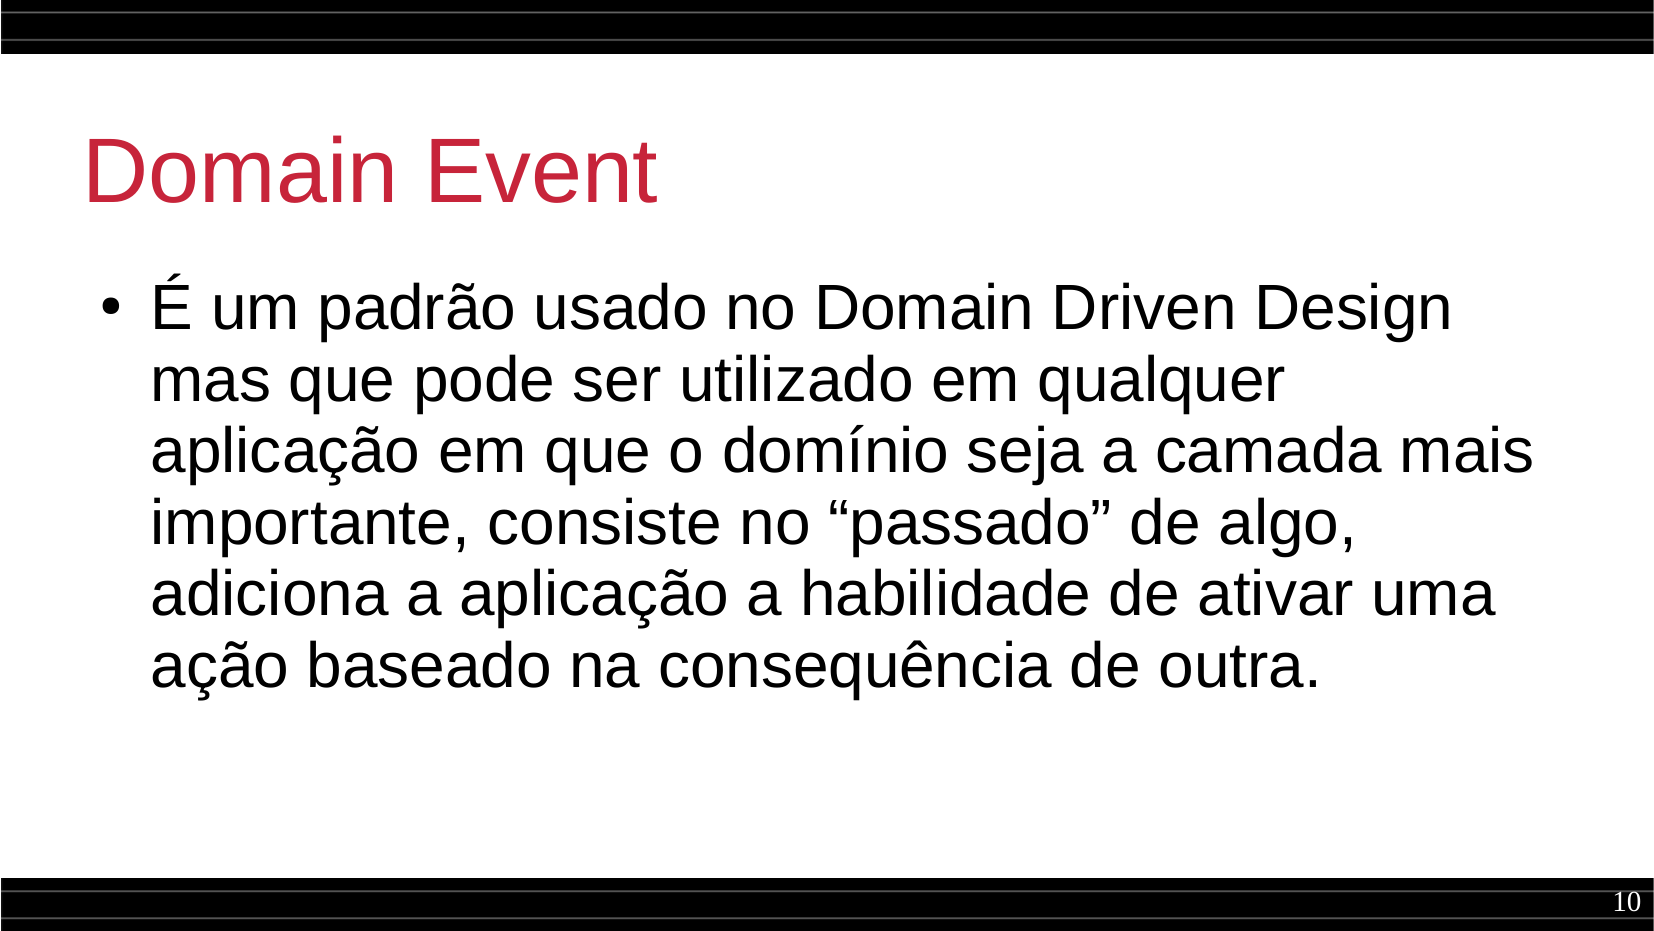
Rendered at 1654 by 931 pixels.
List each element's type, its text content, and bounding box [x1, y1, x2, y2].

picture [1, 878, 1654, 931]
picture [1, 0, 1654, 54]
list É um padrão usado no Domain Driven Design mas que pode ser utilizado em qualquer aplicação em que o domínio seja a camada mais importante, consiste no “passado” de algo, adiciona a aplicação a habilidade de ativar uma ação baseado na consequência de outra. [82, 271, 1571, 758]
title Domain Event [82, 92, 1571, 249]
